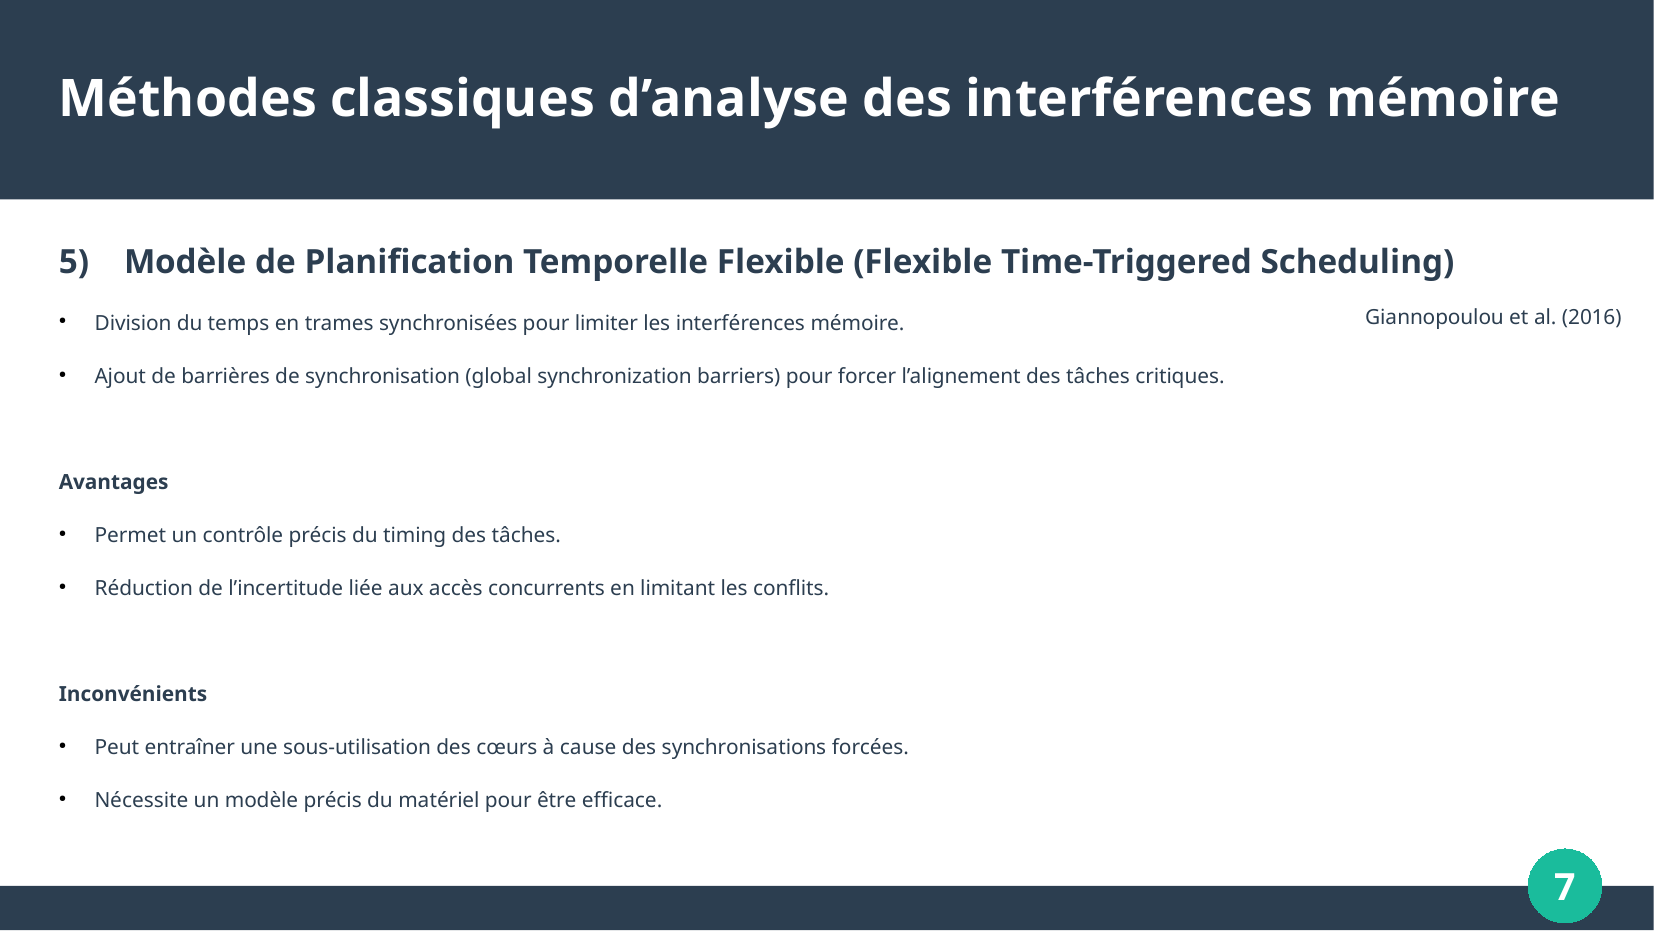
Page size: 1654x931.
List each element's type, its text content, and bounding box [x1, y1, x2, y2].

title Méthodes classiques d’analyse des interférences mémoire [59, 37, 1595, 155]
text_box Giannopoulou et al. (2016) [1350, 294, 1637, 338]
list 5) Modèle de Planification Temporelle Flexible (Flexible Time-Triggered Scheduling) Division du temps en trames synchronisées pour limiter les interférences mémoire. Ajout de barrières de synchronisation (global synchronization barriers) pour forcer l’alignement des tâches critiques. Avantages Permet un contrôle précis du timing des tâches. Réduction de l’incertitude liée aux accès concurrents en limitant les conflits. Inconvénients Peut entraîner une sous-utilisation des cœurs à cause des synchronisations forcées. Nécessite un modèle précis du matériel pour être efficace. [59, 237, 1595, 858]
